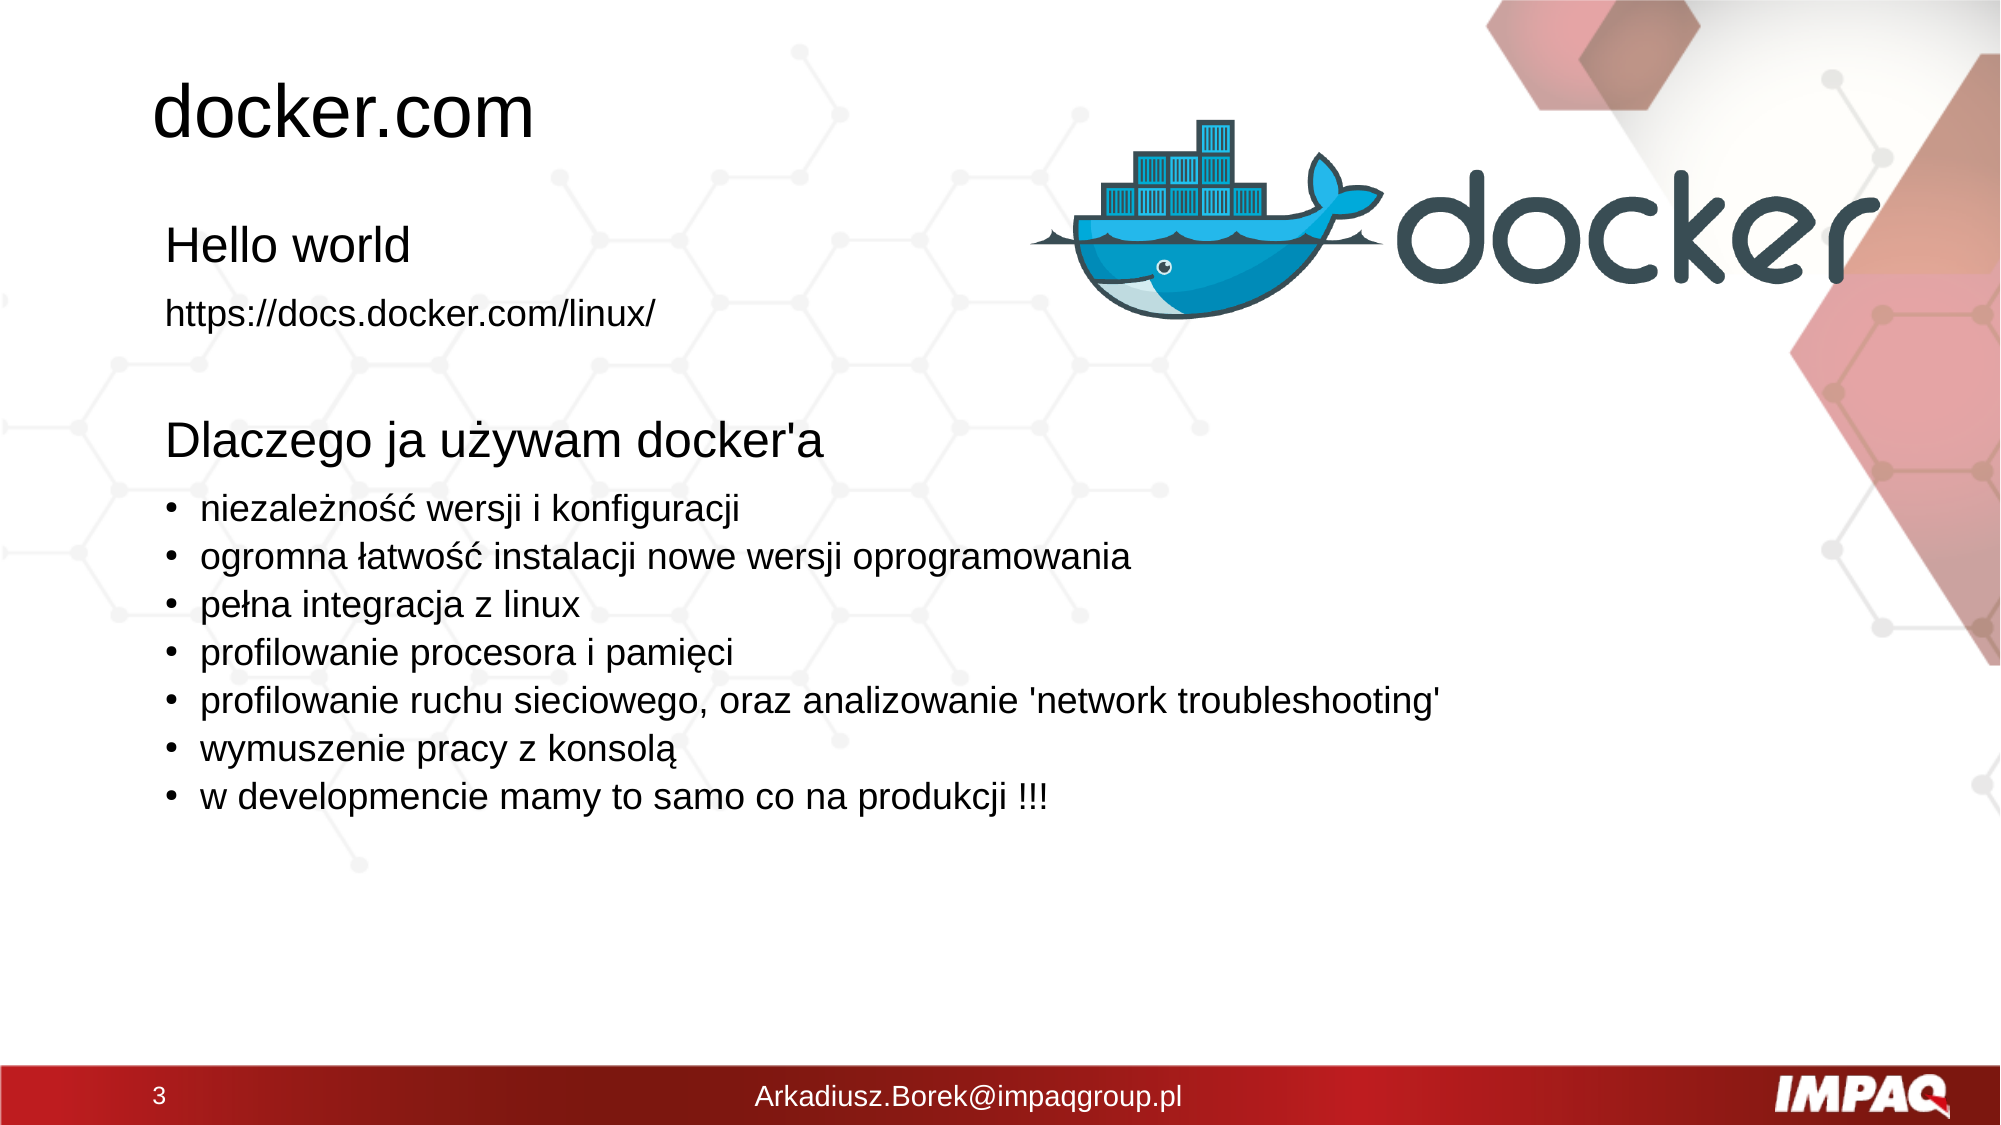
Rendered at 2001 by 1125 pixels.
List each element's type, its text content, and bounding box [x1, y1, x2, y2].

picture [0, 0, 2001, 1125]
text_box Arkadiusz.Borek@impaqgroup.pl [587, 1065, 1351, 1125]
text_box niezależność wersji i konfiguracji ogromna łatwość instalacji nowe wersji oprogramowania pełna integracja z linux profilowanie procesora i pamięci profilowanie ruchu sieciowego, oraz analizowanie 'network troubleshooting' wymuszenie pracy z konsolą w developmencie mamy to samo co na produkcji !!! [150, 479, 1801, 1006]
text_box docker.com [137, 59, 958, 168]
text_box https://docs.docker.com/linux/ [150, 286, 1801, 404]
slide_number <number> [137, 1065, 587, 1125]
text_box Hello world [150, 210, 958, 286]
text_box Dlaczego ja używam docker'a [150, 404, 1801, 479]
